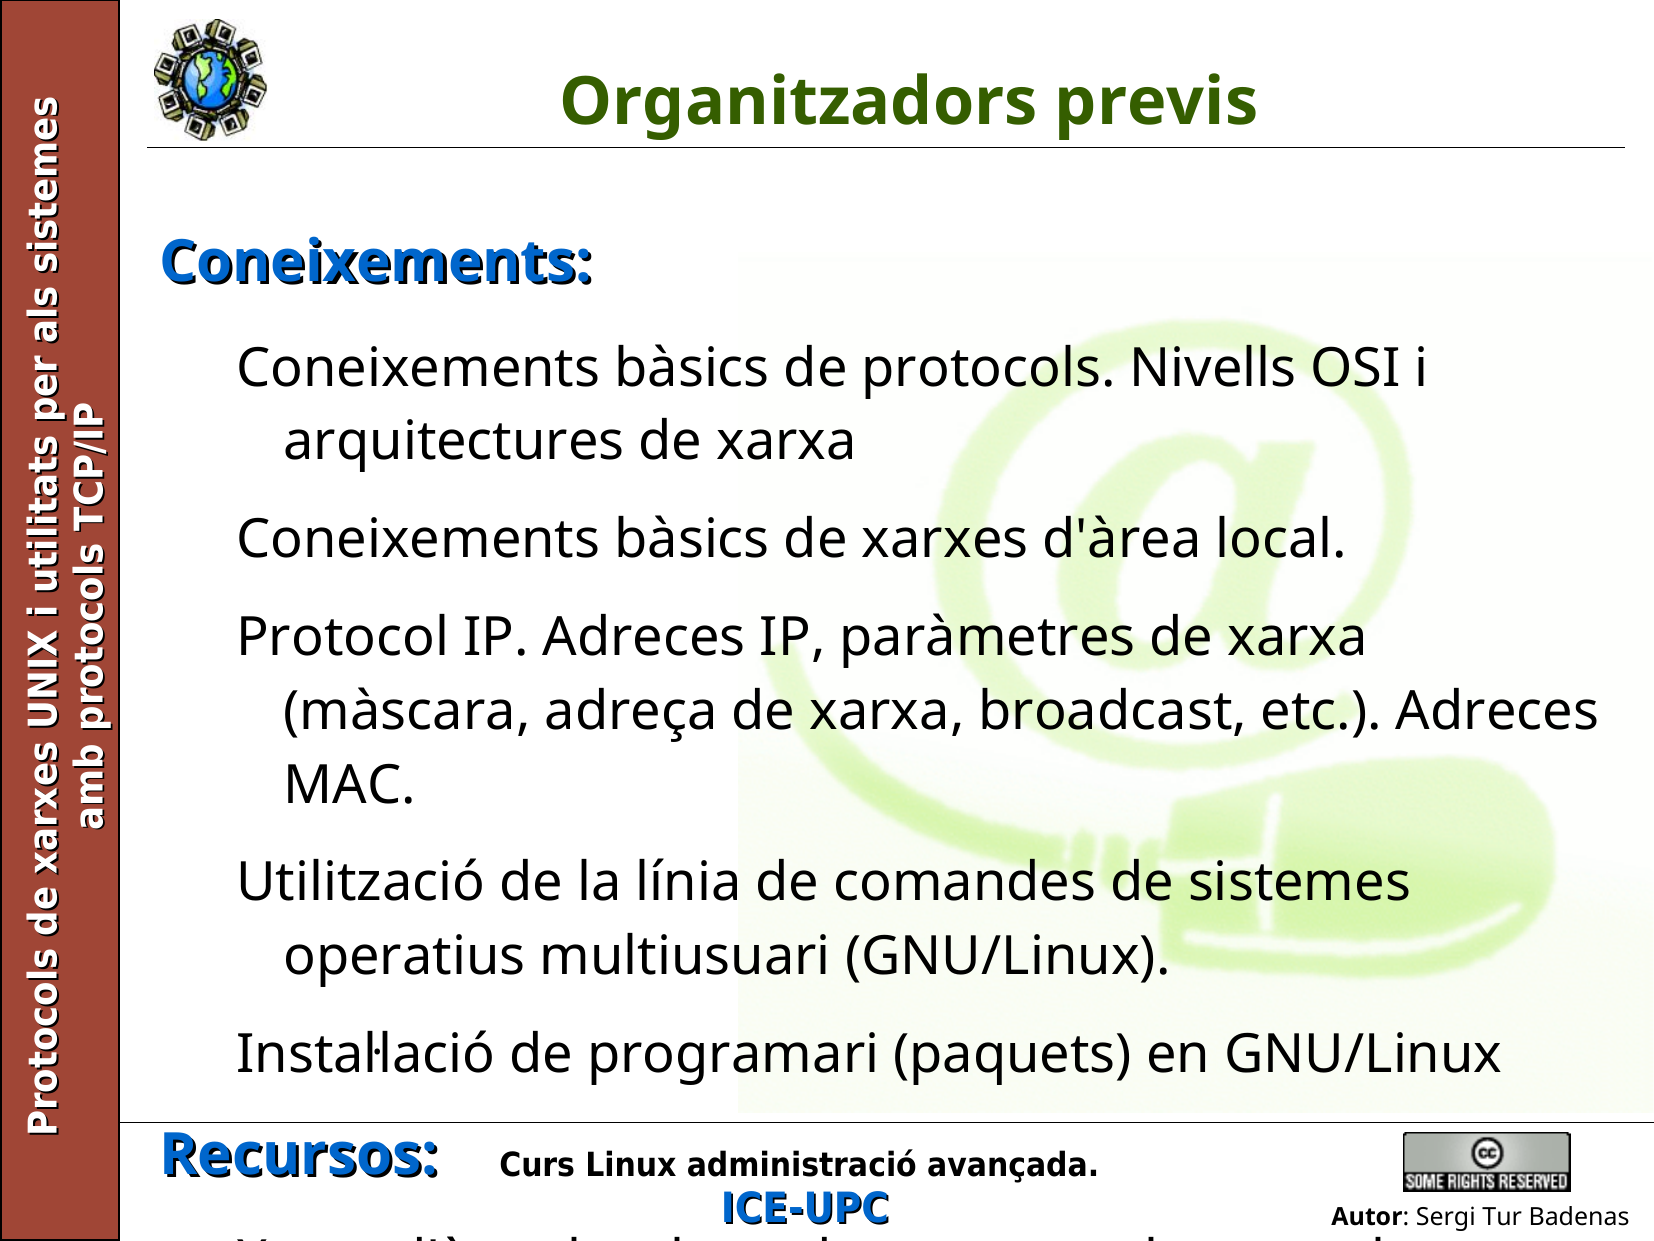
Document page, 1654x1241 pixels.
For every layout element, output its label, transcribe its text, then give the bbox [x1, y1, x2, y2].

picture [738, 252, 1654, 1113]
title Organitzadors previs [165, 49, 1654, 148]
picture [154, 19, 268, 142]
picture [1403, 1132, 1571, 1192]
list Coneixements: Coneixements bàsics de protocols. Nivells OSI i arquitectures de xarxa Coneixements bàsics de xarxes d'àrea local. Protocol IP. Adreces IP, paràmetres de xarxa (màscara, adreça de xarxa, broadcast, etc.). Adreces MAC. Utilització de la línia de comandes de sistemes operatius multiusuari (GNU/Linux). Instal·lació de programari (paquets) en GNU/Linux Recursos: Xarxa d'àrea local per dur a terme els exemples. [141, 219, 1630, 1069]
